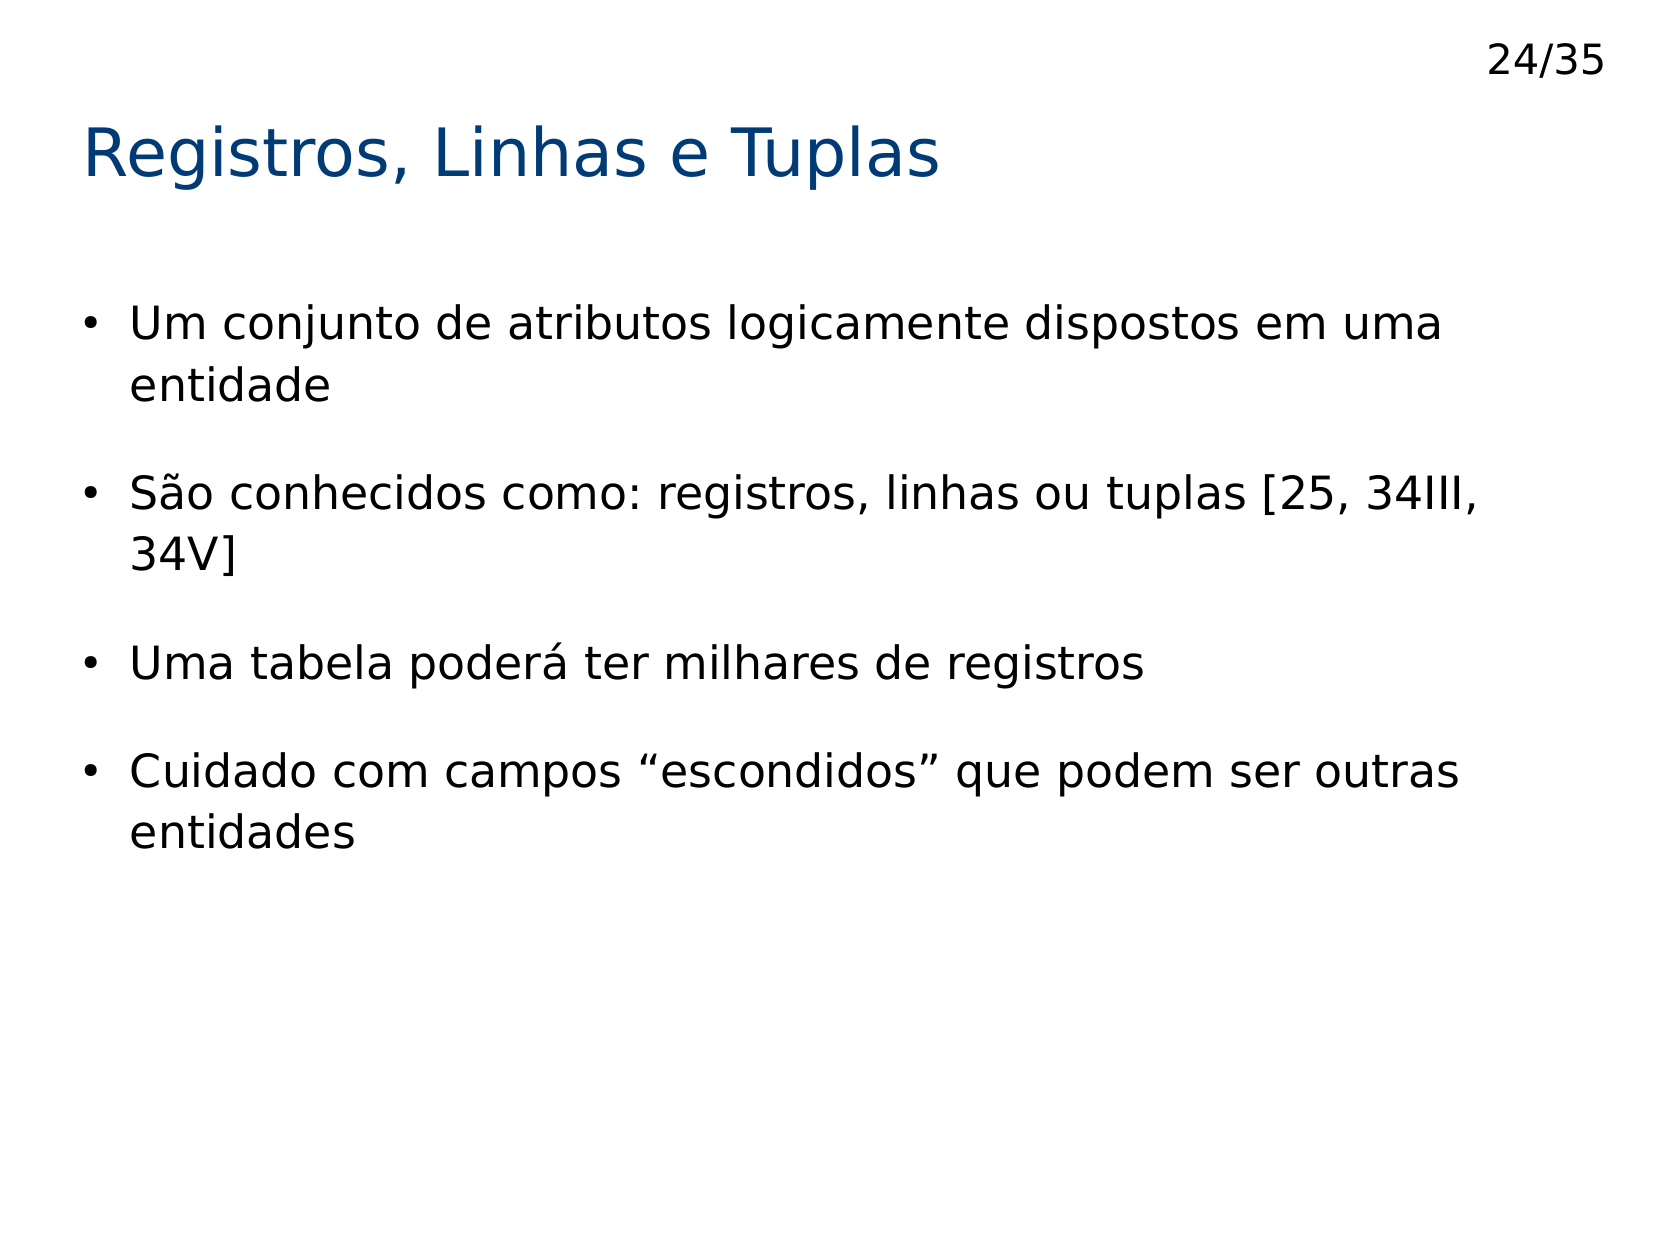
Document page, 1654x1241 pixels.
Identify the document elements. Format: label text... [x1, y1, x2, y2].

list Um conjunto de atributos logicamente dispostos em uma entidade São conhecidos como: registros, linhas ou tuplas [25, 34III, 34V] Uma tabela poderá ter milhares de registros Cuidado com campos “escondidos” que podem ser outras entidades [82, 289, 1571, 1108]
title Registros, Linhas e Tuplas [82, 82, 1571, 224]
